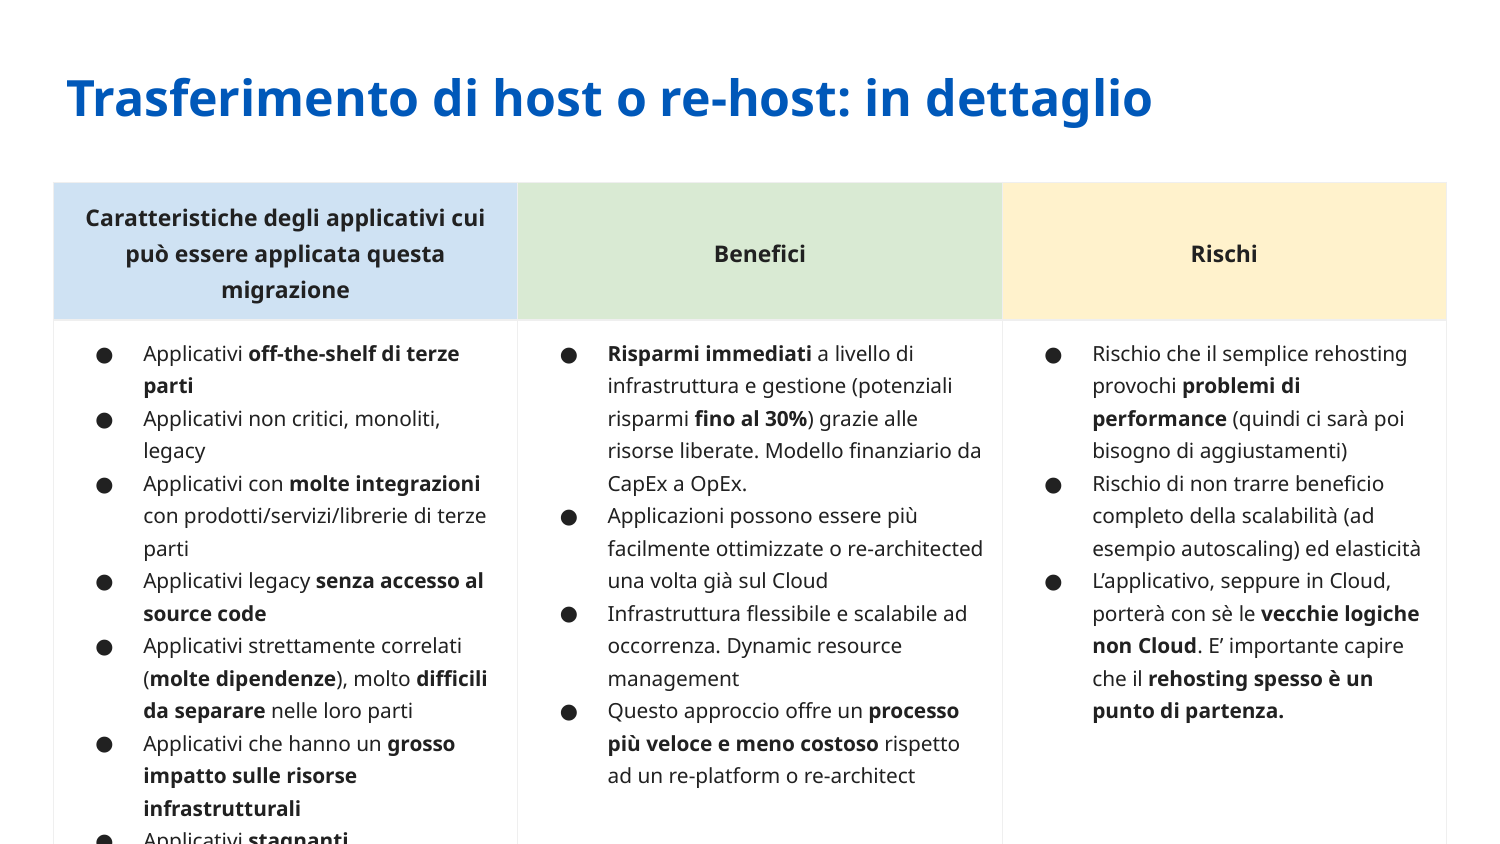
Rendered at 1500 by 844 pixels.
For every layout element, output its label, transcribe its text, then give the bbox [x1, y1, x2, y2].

table_header Caratteristiche degli applicativi cui può essere applicata questa migrazione [54, 183, 517, 319]
table_cell Rischio che il semplice rehosting provochi problemi di performance (quindi ci sarà poi bisogno di aggiustamenti) Rischio di non trarre beneficio completo della scalabilità (ad esempio autoscaling) ed elasticità L’applicativo, seppure in Cloud, porterà con sè le vecchie logiche non Cloud. E’ importante capire che il rehosting spesso è un punto di partenza. [1003, 321, 1446, 844]
table_cell Risparmi immediati a livello di infrastruttura e gestione (potenziali risparmi fino al 30%) grazie alle risorse liberate. Modello finanziario da CapEx a OpEx. Applicazioni possono essere più facilmente ottimizzate o re-architected una volta già sul Cloud Infrastruttura flessibile e scalabile ad occorrenza. Dynamic resource management Questo approccio offre un processo più veloce e meno costoso rispetto ad un re-platform o re-architect [518, 321, 1002, 844]
table_cell Applicativi off-the-shelf di terze parti Applicativi non critici, monoliti, legacy Applicativi con molte integrazioni con prodotti/servizi/librerie di terze parti Applicativi legacy senza accesso al source code Applicativi strettamente correlati (molte dipendenze), molto difficili da separare nelle loro parti Applicativi che hanno un grosso impatto sulle risorse infrastrutturali Applicativi stagnanti [54, 321, 517, 844]
table_header Benefici [518, 183, 1002, 319]
table_header Rischi [1003, 183, 1446, 319]
title Trasferimento di host o re-host: in dettaglio [51, 51, 1449, 146]
